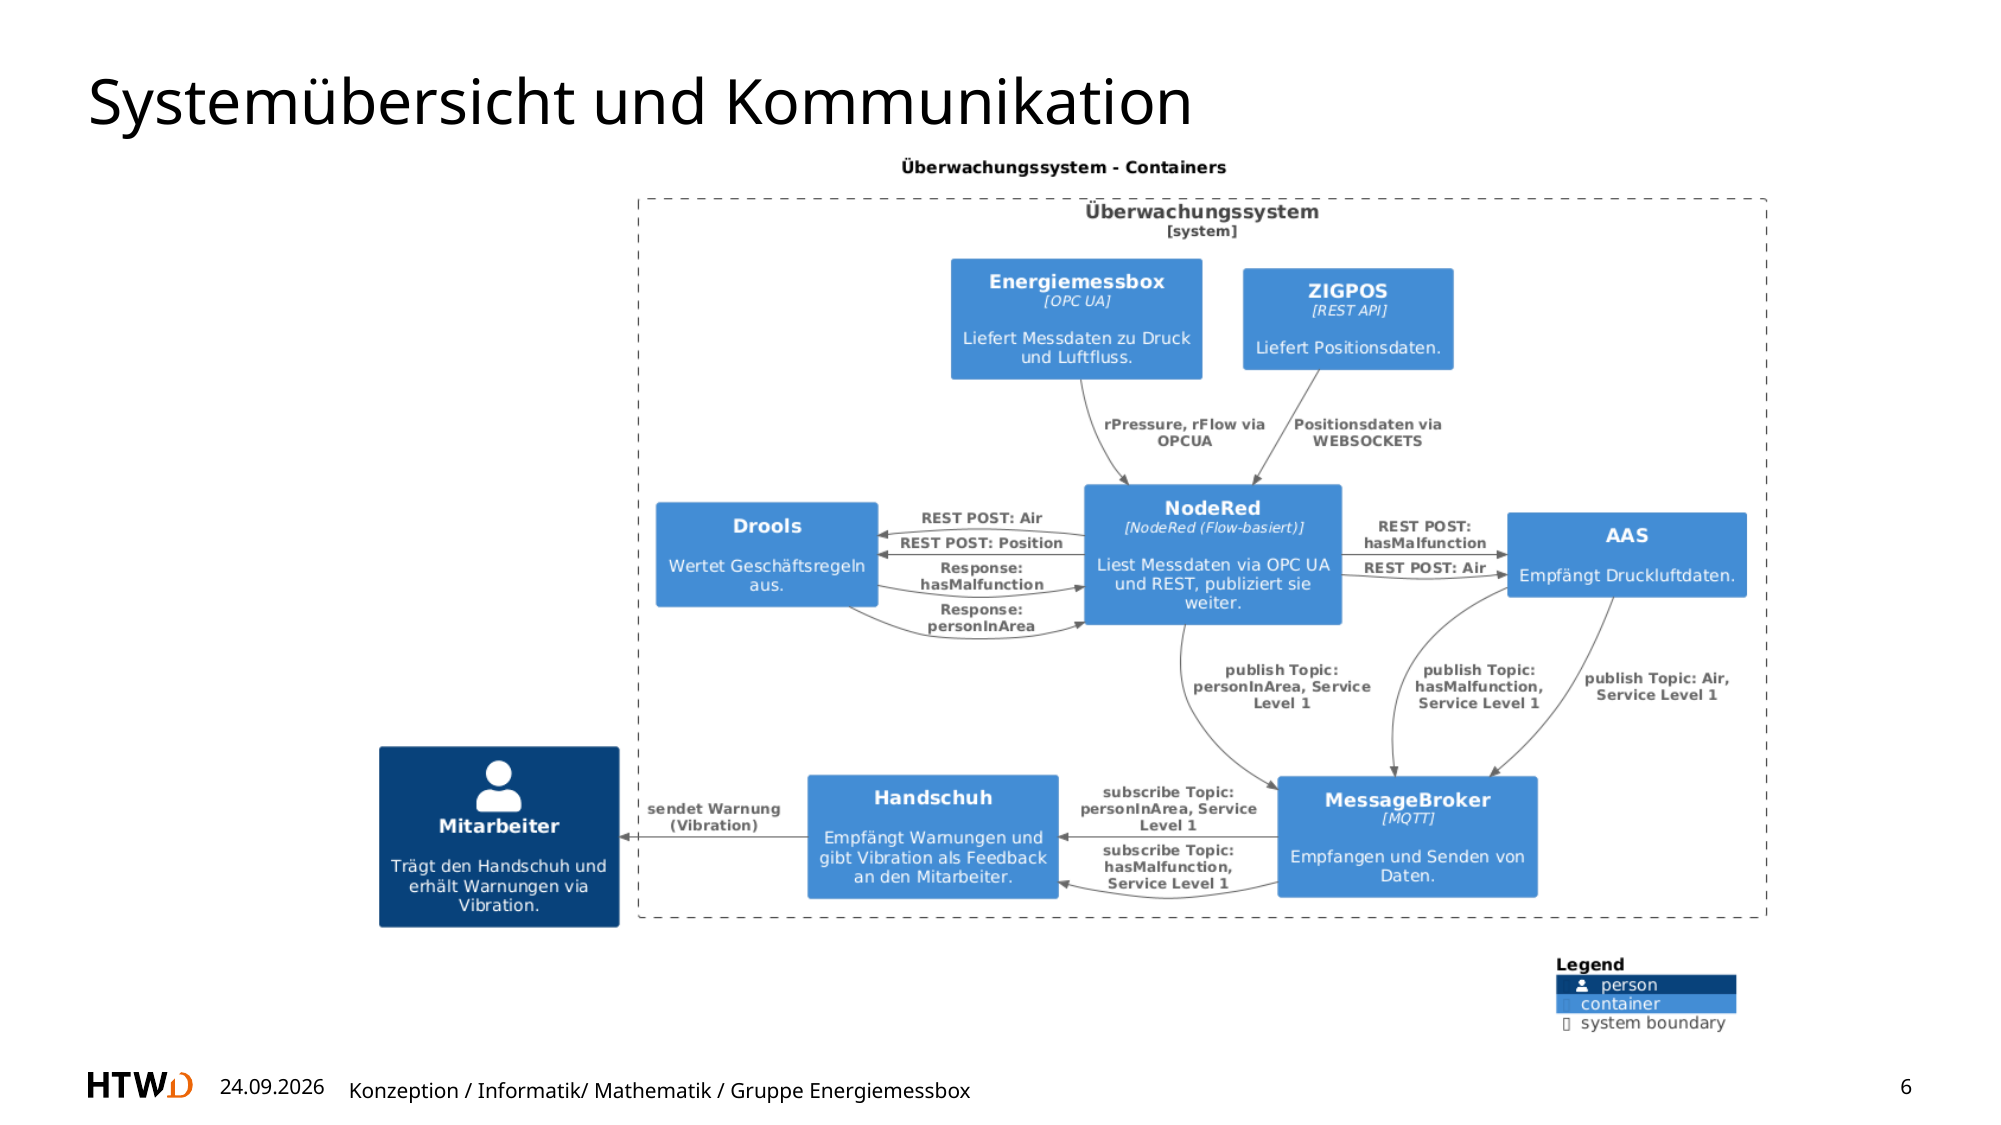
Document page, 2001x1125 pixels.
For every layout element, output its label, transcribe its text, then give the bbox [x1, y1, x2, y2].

title Systemübersicht und Kommunikation [88, 61, 1912, 210]
text_box Konzeption / Informatik/ Mathematik / Gruppe Energiemessbox [348, 1073, 1767, 1104]
picture [371, 146, 1772, 1063]
